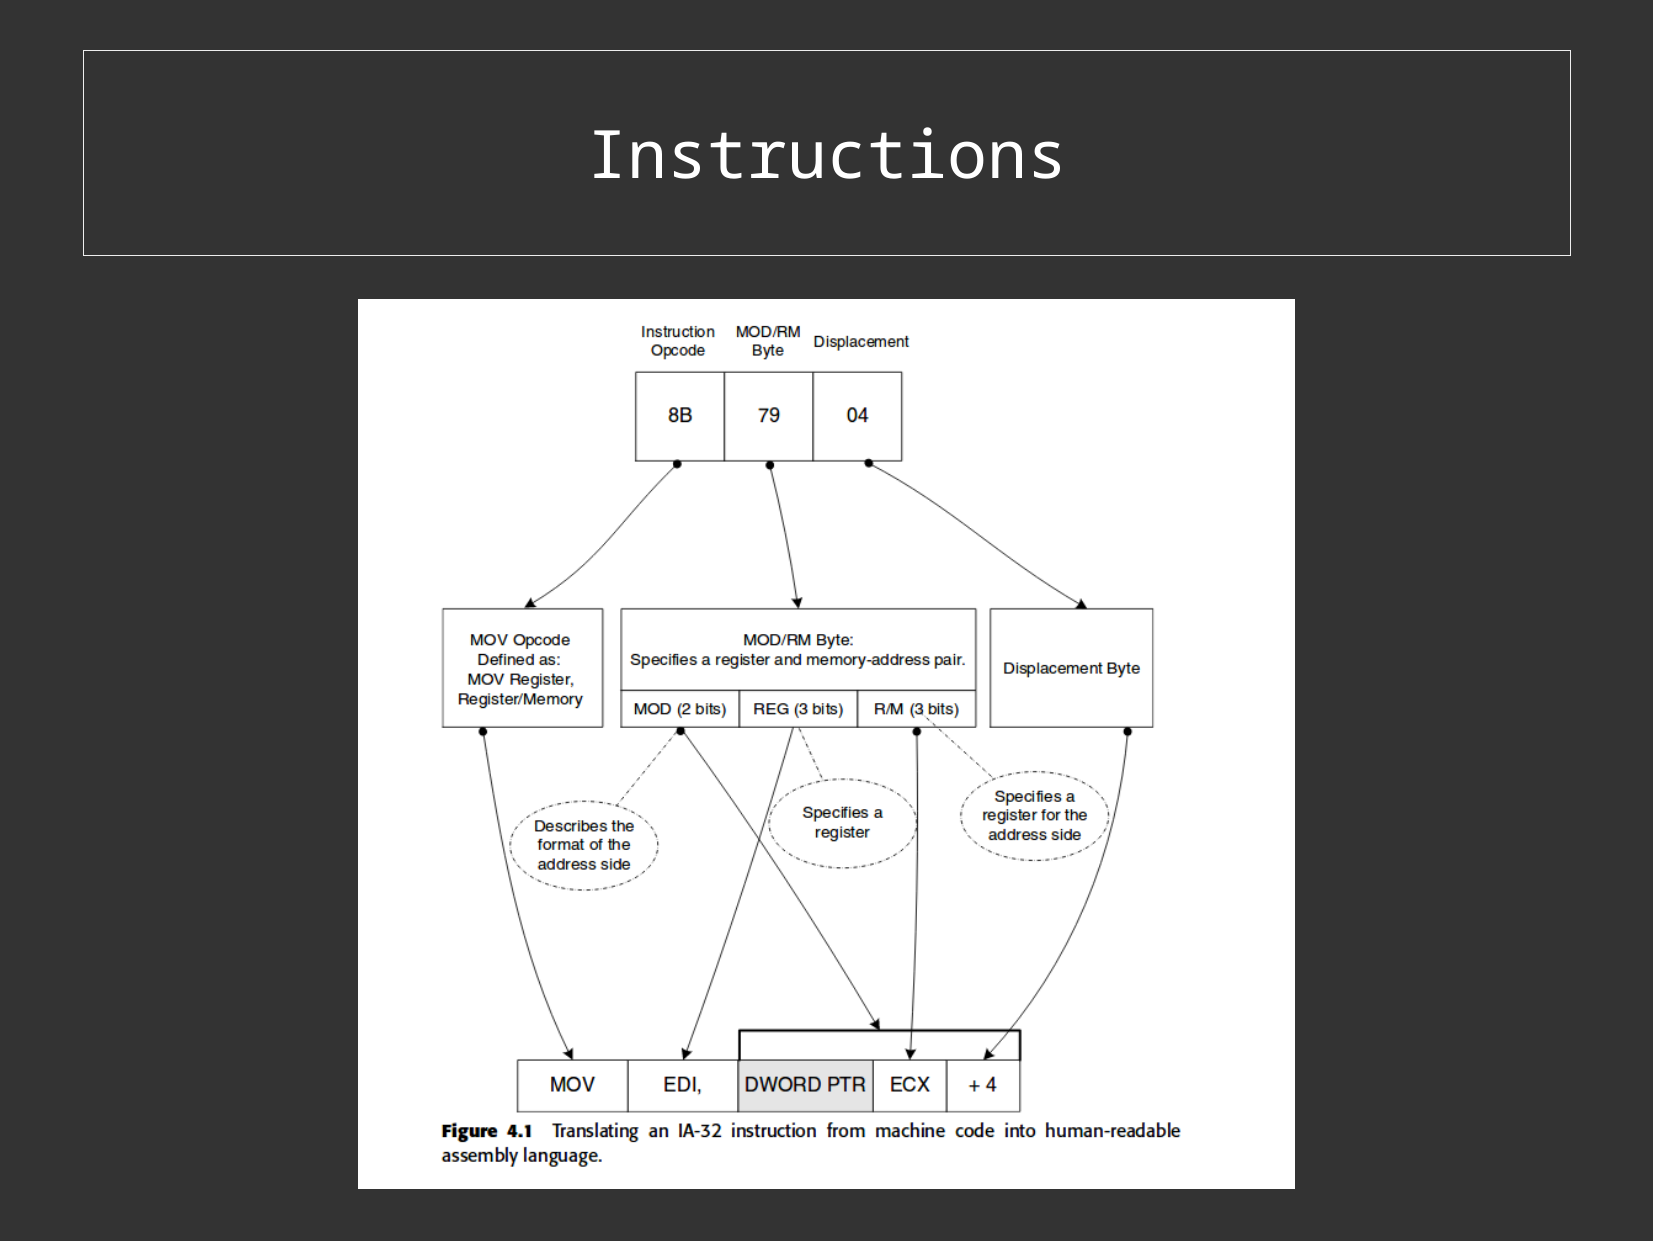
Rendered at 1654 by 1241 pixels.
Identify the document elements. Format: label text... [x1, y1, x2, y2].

text_box Instructions [83, 50, 1571, 256]
picture [358, 299, 1295, 1189]
